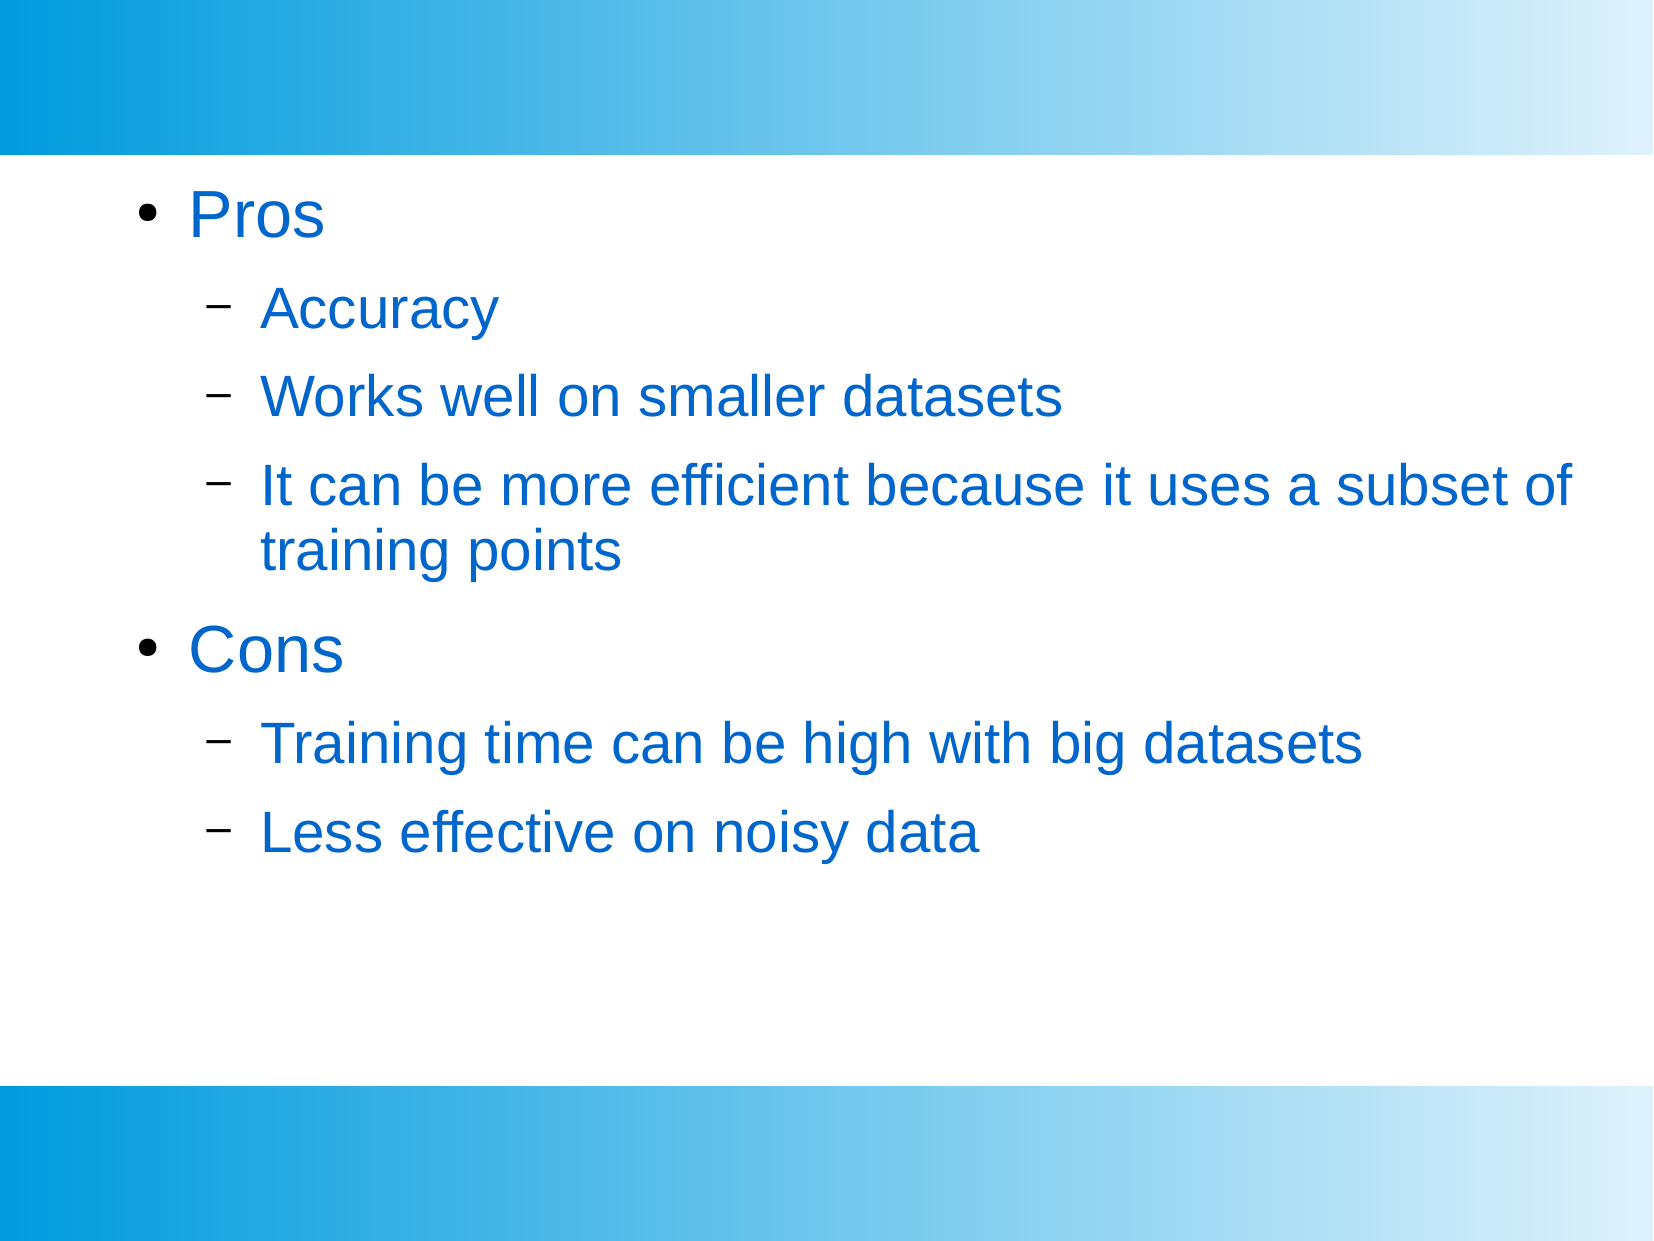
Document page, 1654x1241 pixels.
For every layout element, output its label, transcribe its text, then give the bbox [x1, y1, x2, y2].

list Pros Accuracy Works well on smaller datasets It can be more efficient because it uses a subset of training points Cons Training time can be high with big datasets Less effective on noisy data [118, 177, 1607, 1063]
